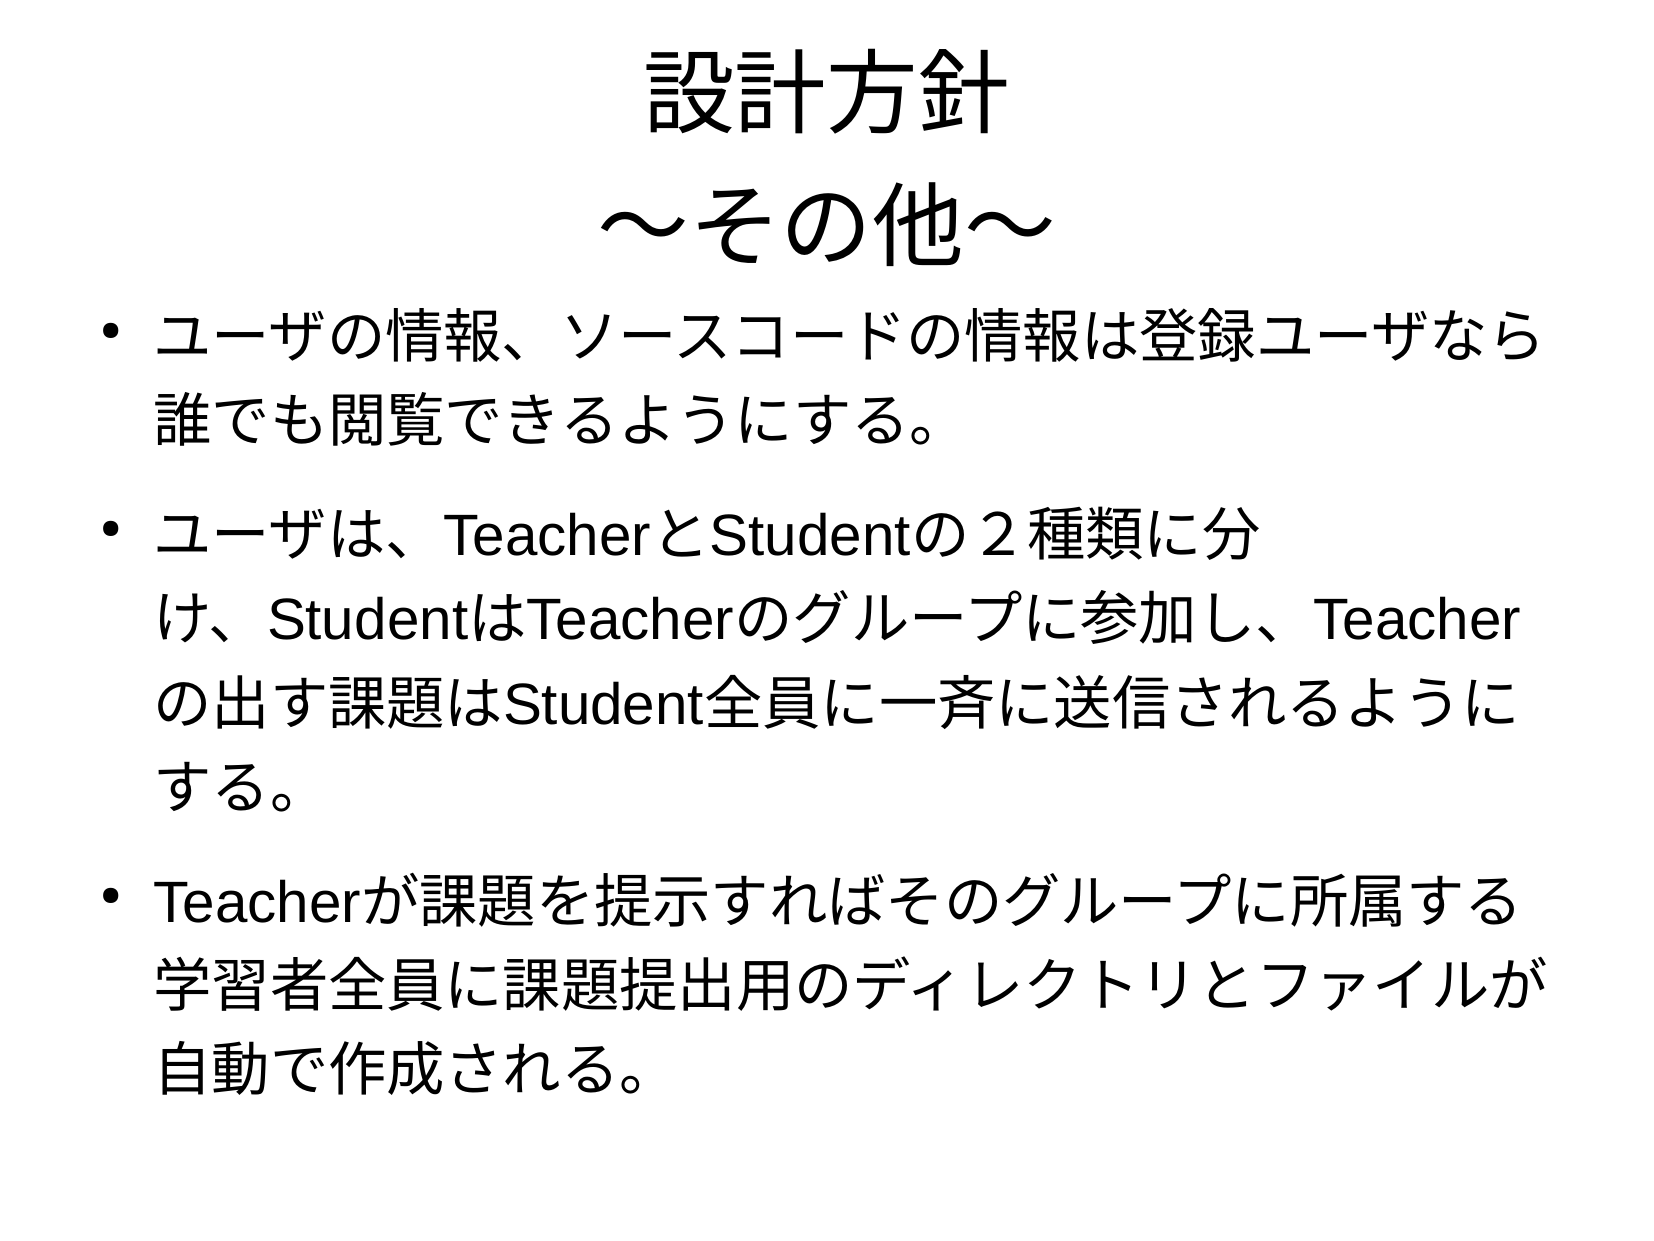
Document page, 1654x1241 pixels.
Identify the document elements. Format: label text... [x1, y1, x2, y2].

title 設計方針 ～その他～ [82, 36, 1571, 270]
list ユーザの情報、ソースコードの情報は登録ユーザなら誰でも閲覧できるようにする。 ユーザは、TeacherとStudentの２種類に分け、StudentはTeacherのグループに参加し、Teacherの出す課題はStudent全員に一斉に送信されるようにする。 Teacherが課題を提示すればそのグループに所属する 学習者全員に課題提出用のディレクトリとファイルが自動で作成される。 [82, 290, 1571, 1119]
